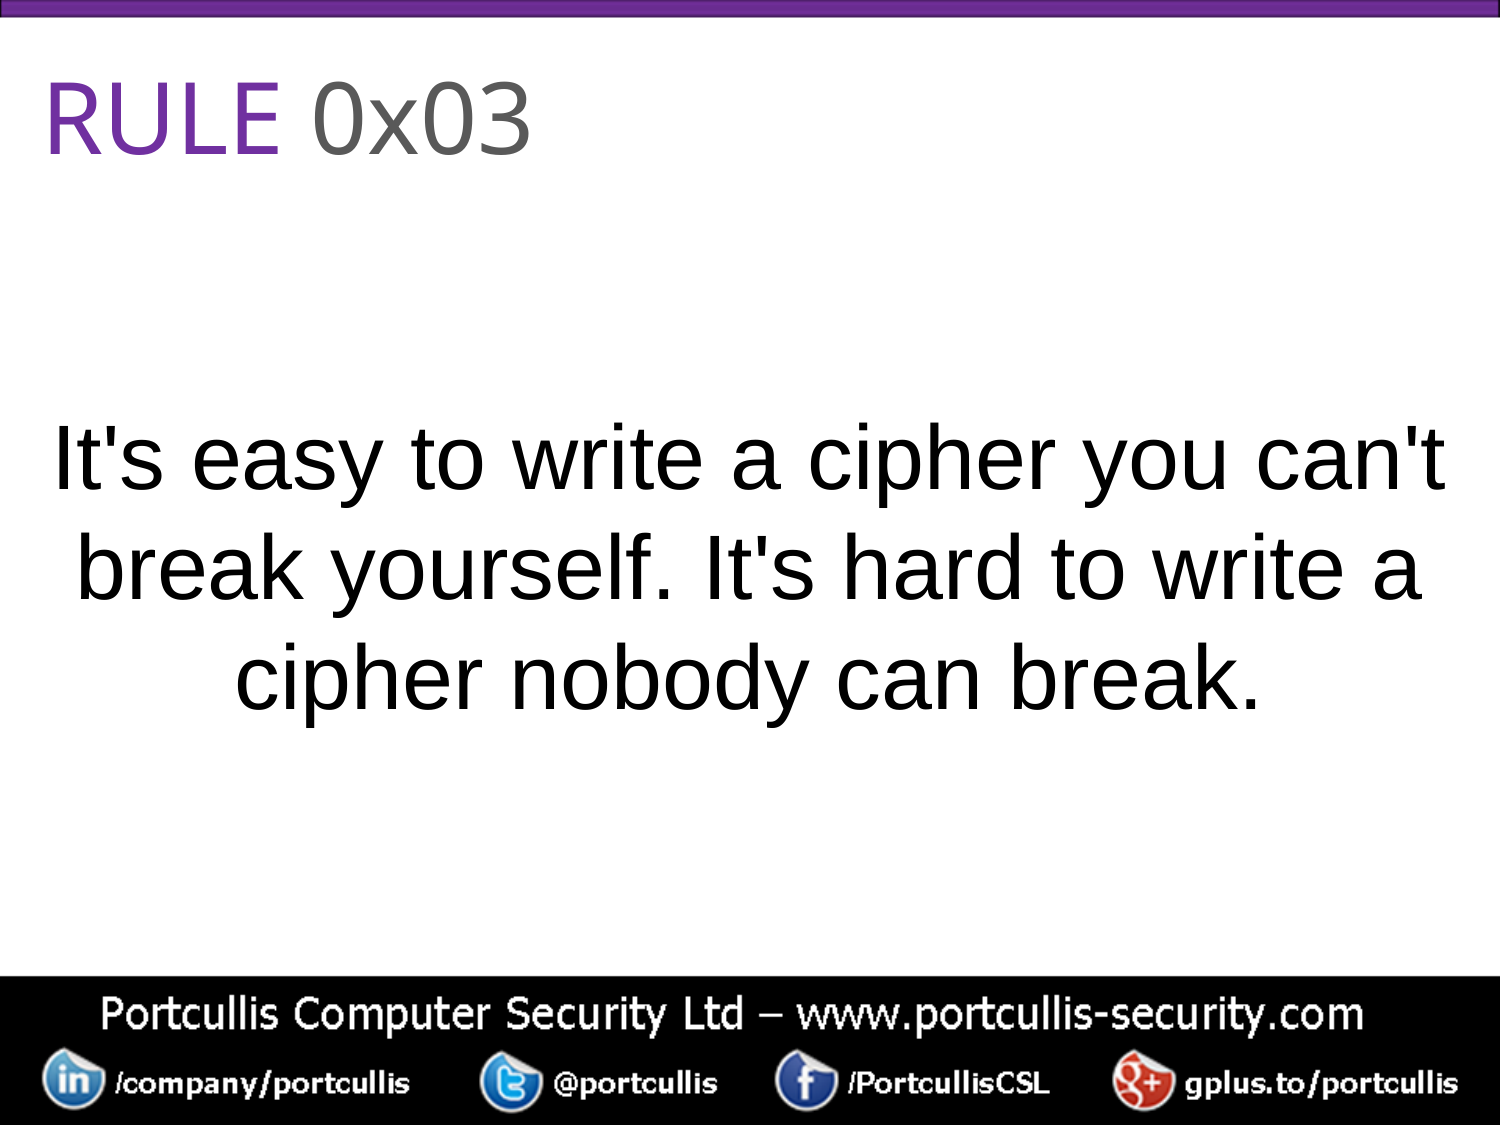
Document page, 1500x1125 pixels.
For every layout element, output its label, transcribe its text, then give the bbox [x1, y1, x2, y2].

picture [0, 0, 1500, 390]
picture [0, 735, 1500, 1125]
text_box It's easy to write a cipher you can't break yourself. It's hard to write a cipher nobody can break. [0, 390, 1500, 735]
title RULE 0x03 [41, 42, 1434, 202]
